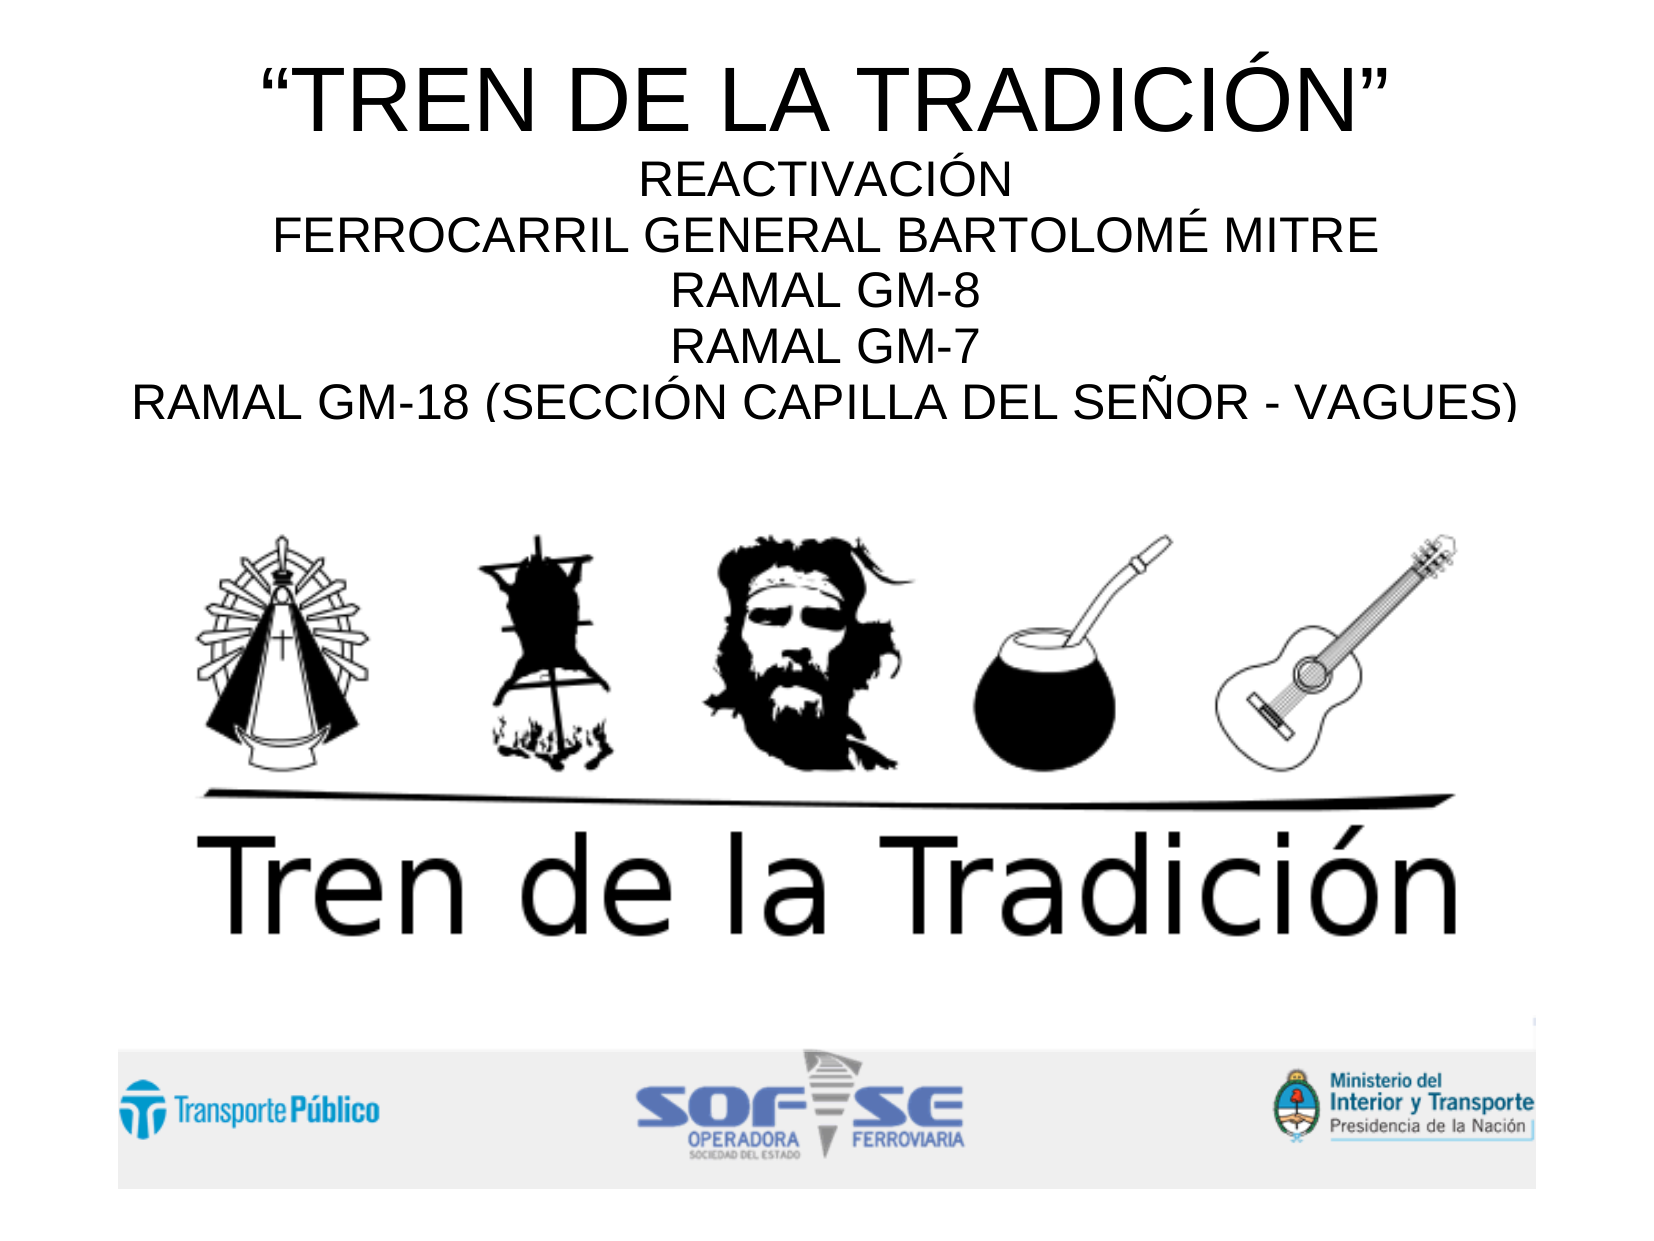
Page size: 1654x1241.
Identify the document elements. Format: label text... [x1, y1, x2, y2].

title “TREN DE LA TRADICIÓN” REACTIVACIÓN FERROCARRIL GENERAL BARTOLOMÉ MITRE RAMAL GM-8 RAMAL GM-7 RAMAL GM-18 (SECCIÓN CAPILLA DEL SEÑOR - VAGUES) [82, 49, 1570, 431]
picture [118, 422, 1536, 1189]
